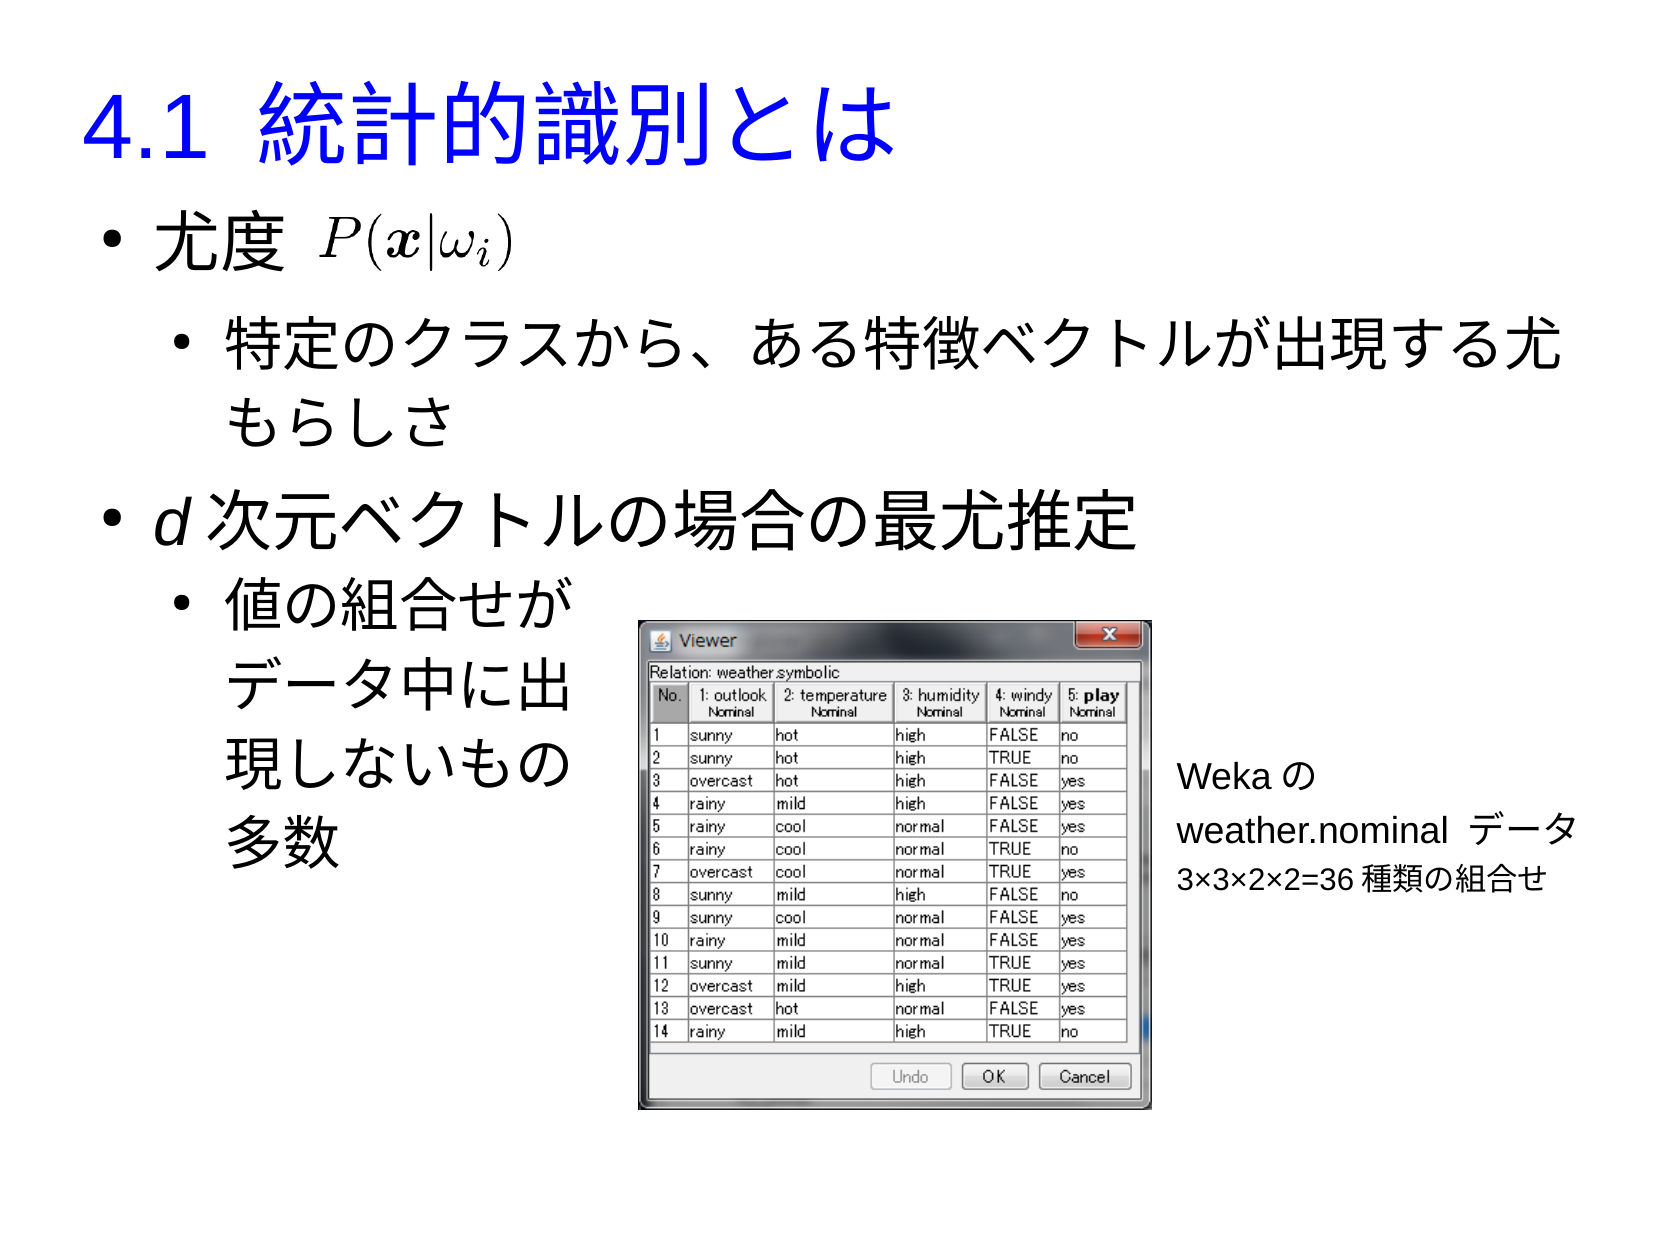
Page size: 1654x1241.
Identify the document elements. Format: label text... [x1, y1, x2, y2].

picture [638, 620, 1152, 1110]
picture [319, 213, 511, 271]
text_box Wekaの weather.nominal データ 3×3×2×2=36種類の組合せ [1161, 738, 1596, 913]
title 4.1 統計的識別とは [82, 49, 1571, 195]
list 尤度 特定のクラスから、ある特徴ベクトルが出現する尤もらしさ d次元ベクトルの場合の最尤推定 値の組合せが データ中に出 現しないもの 多数 [82, 195, 1571, 1087]
